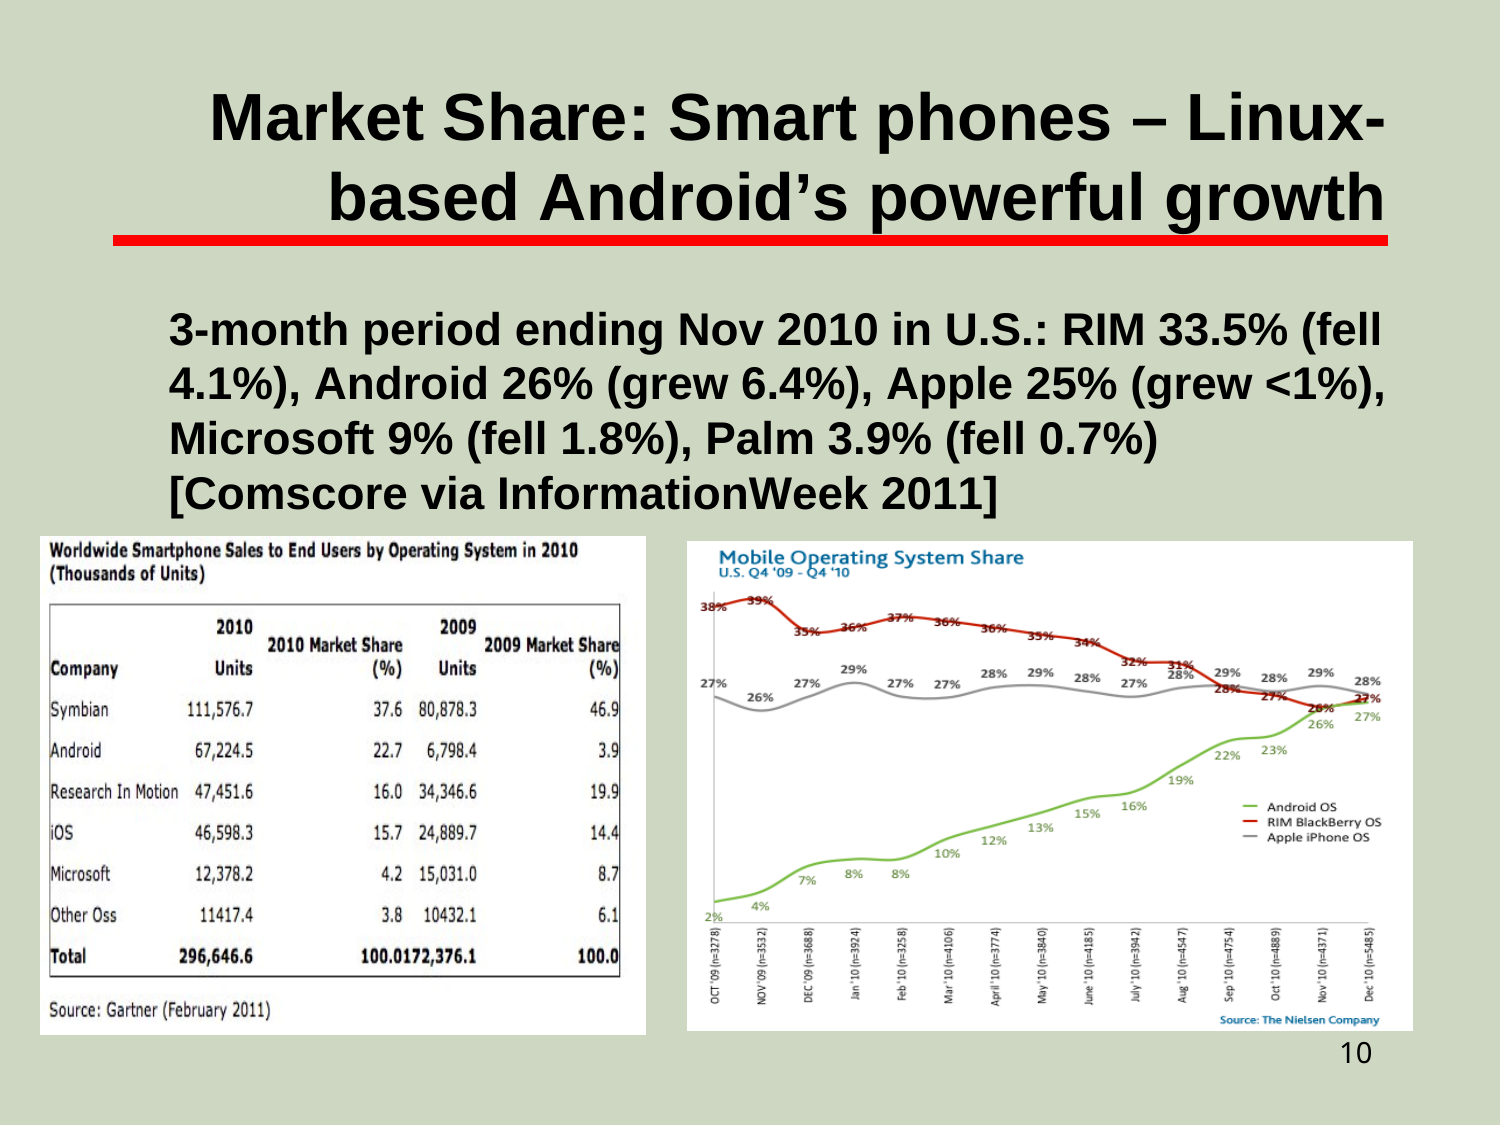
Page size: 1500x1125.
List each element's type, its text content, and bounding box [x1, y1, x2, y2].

list 3-month period ending Nov 2010 in U.S.: RIM 33.5% (fell 4.1%), Android 26% (grew 6.4%), Apple 25% (grew <1%), Microsoft 9% (fell 1.8%), Palm 3.9% (fell 0.7%) [Comscore via InformationWeek 2011] [112, 299, 1388, 1080]
picture [40, 536, 646, 1035]
picture [687, 541, 1413, 1031]
title Market Share: Smart phones – Linux-based Android’s powerful growth [196, 77, 1388, 233]
